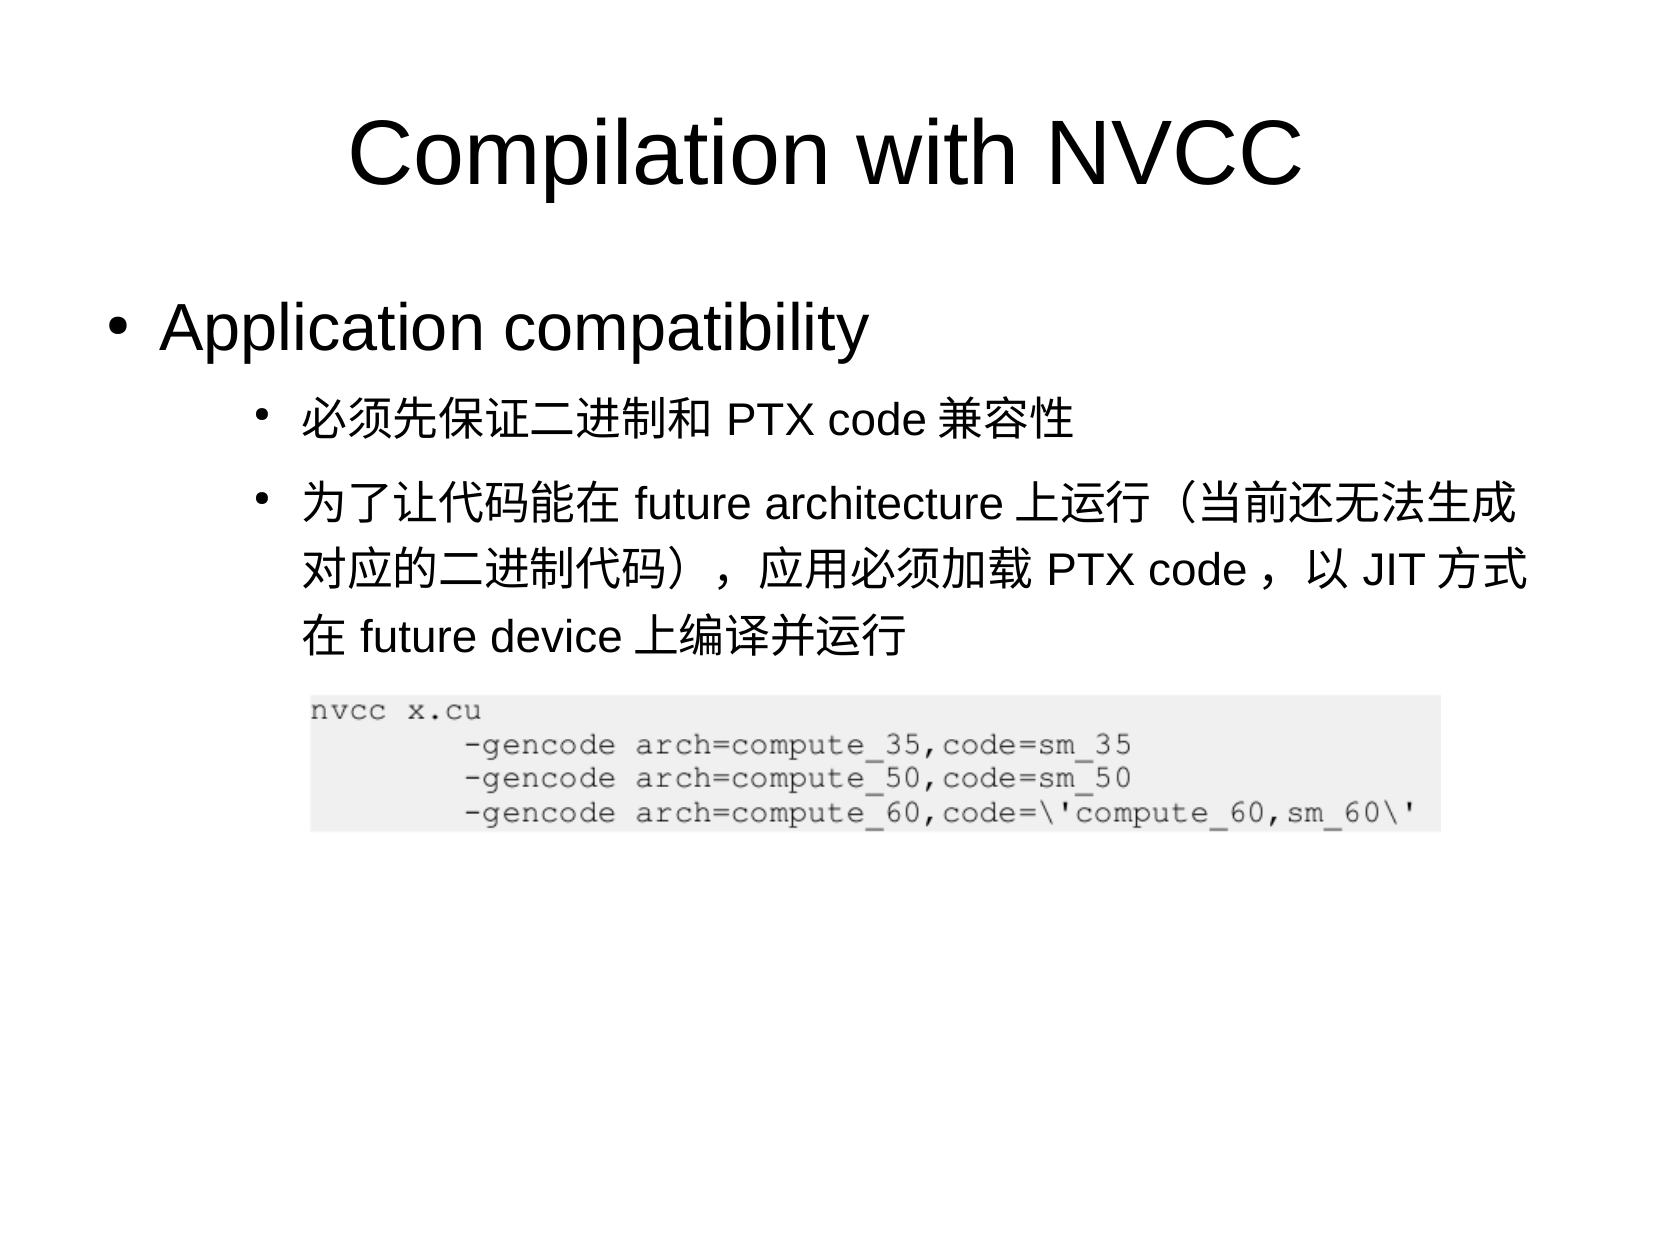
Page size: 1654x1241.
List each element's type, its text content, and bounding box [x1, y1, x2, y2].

title Compilation with NVCC [82, 49, 1571, 257]
list Application compatibility 必须先保证二进制和PTX code兼容性 为了让代码能在future architecture上运行（当前还无法生成对应的二进制代码），应用必须加载PTX code，以JIT方式在future device上编译并运行 [88, 290, 1551, 1141]
picture [304, 689, 1441, 836]
